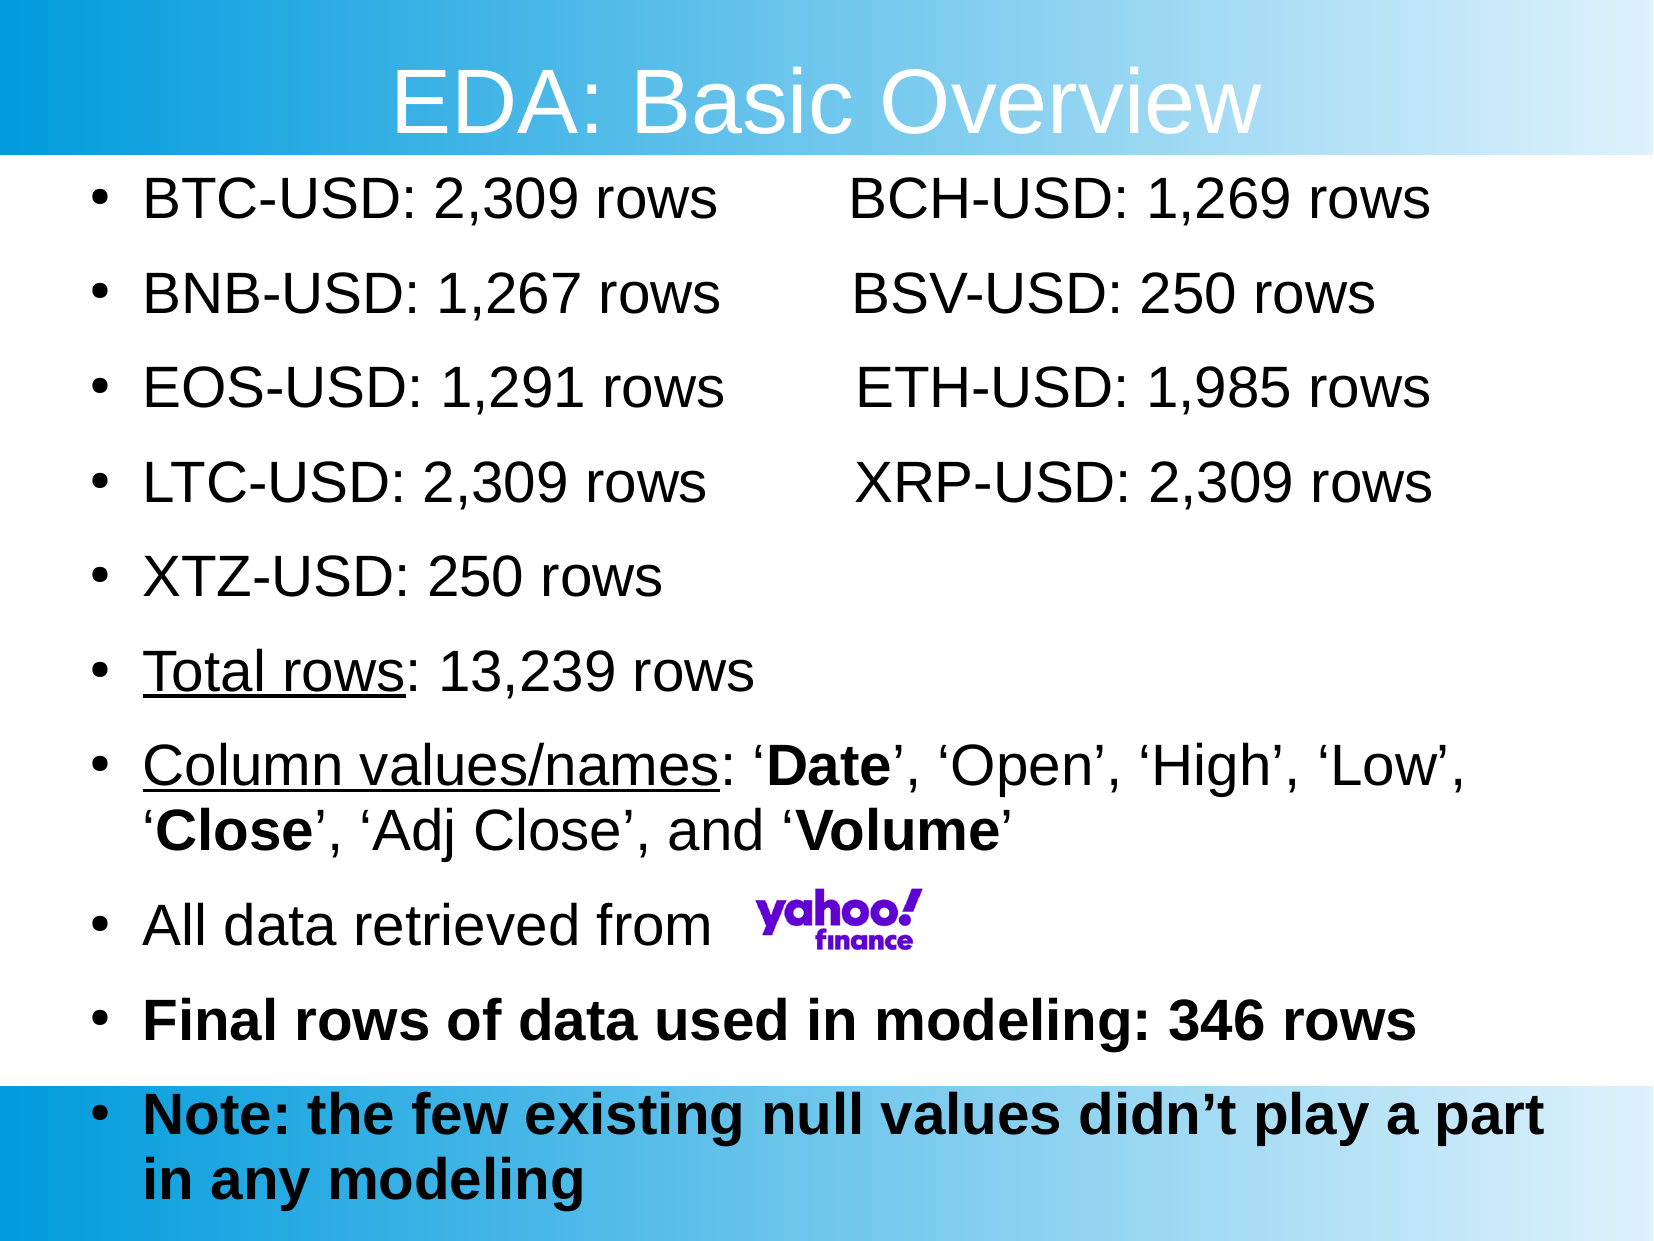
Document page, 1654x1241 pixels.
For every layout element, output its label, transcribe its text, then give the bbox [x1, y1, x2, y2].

picture [725, 863, 946, 976]
title EDA: Basic Overview [82, 49, 1571, 155]
list BTC-USD: 2,309 rows BCH-USD: 1,269 rows BNB-USD: 1,267 rows BSV-USD: 250 rows EOS-USD: 1,291 rows ETH-USD: 1,985 rows LTC-USD: 2,309 rows XRP-USD: 2,309 rows XTZ-USD: 250 rows Total rows: 13,239 rows Column values/names: ‘Date’, ‘Open’, ‘High’, ‘Low’, ‘Close’, ‘Adj Close’, and ‘Volume’ All data retrieved from Final rows of data used in modeling: 346 rows Note: the few existing null values didn’t play a part in any modeling [71, 165, 1561, 886]
